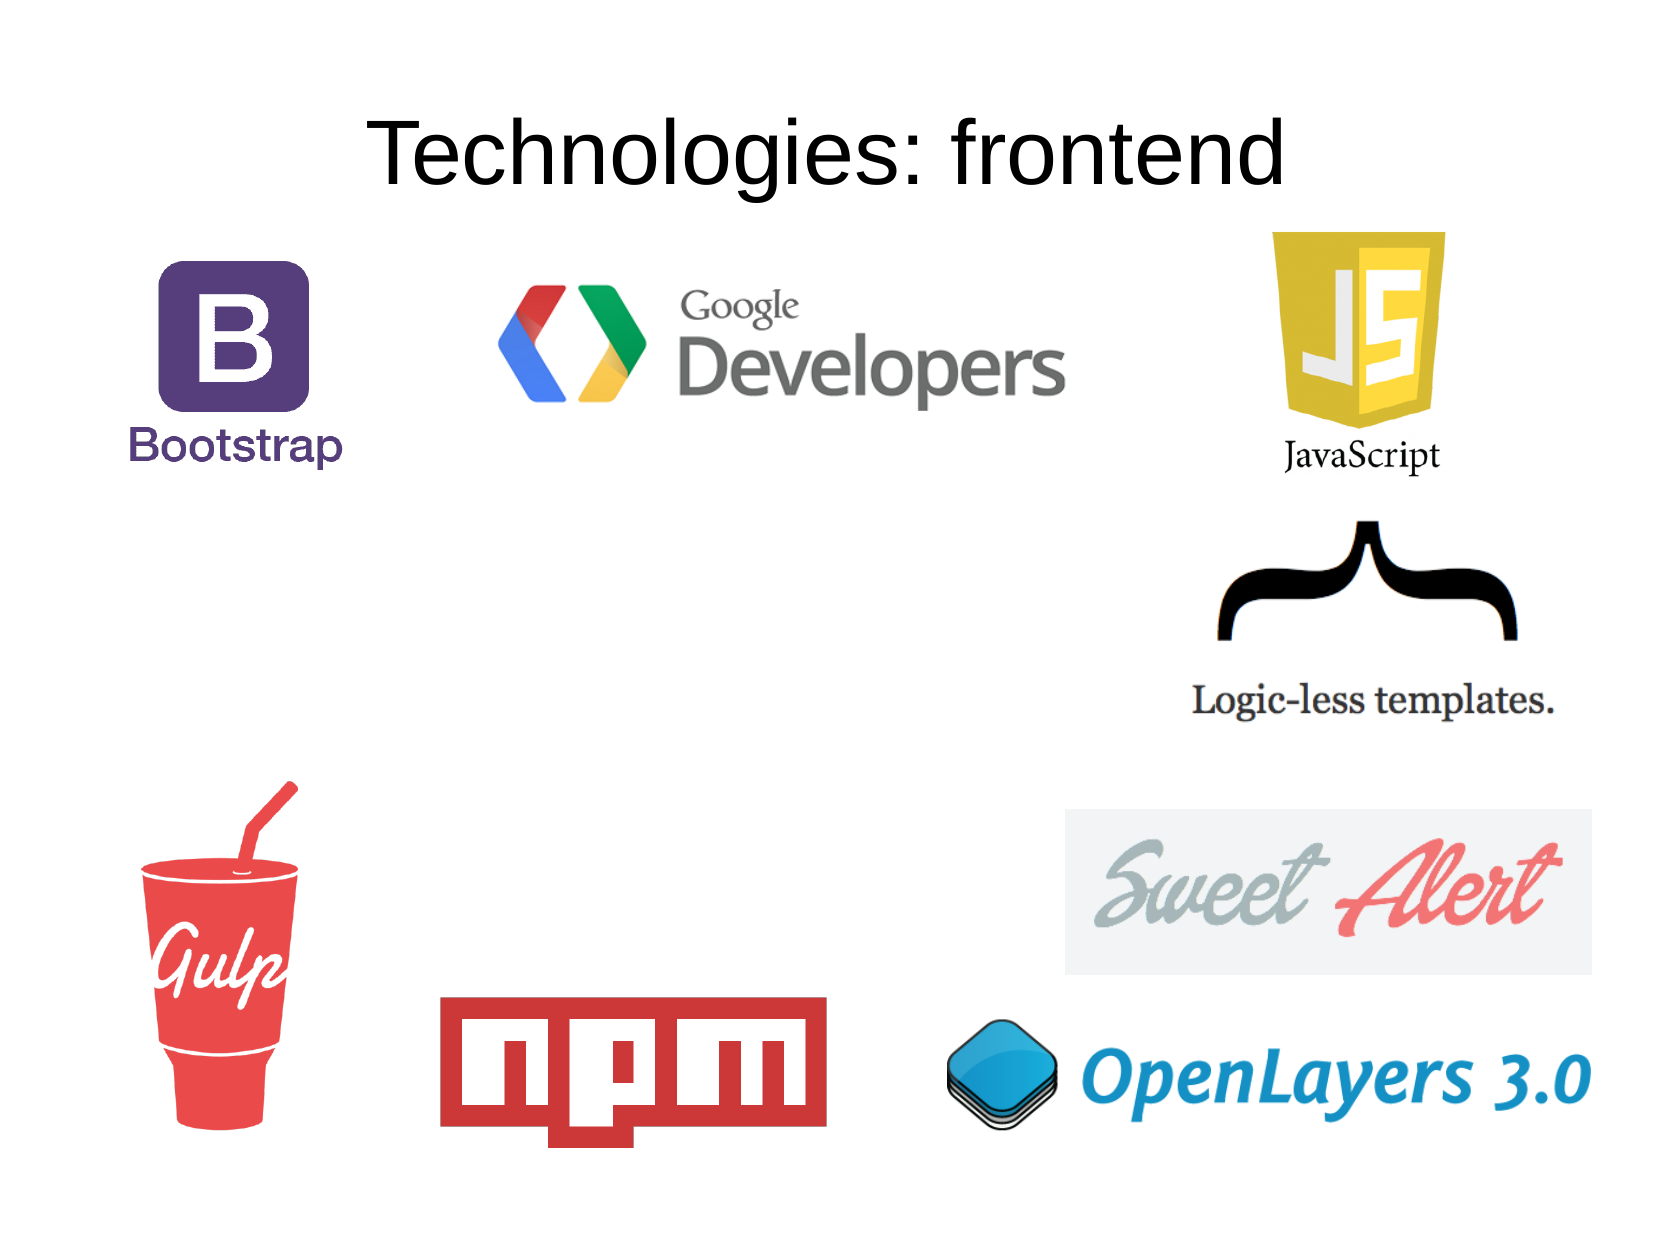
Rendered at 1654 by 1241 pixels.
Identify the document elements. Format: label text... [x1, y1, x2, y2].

picture [1230, 224, 1488, 483]
title Technologies: frontend [82, 49, 1571, 257]
picture [1154, 495, 1590, 754]
picture [947, 1013, 1591, 1141]
picture [141, 779, 298, 1131]
picture [426, 960, 841, 1186]
picture [1065, 809, 1592, 976]
picture [120, 240, 361, 495]
picture [465, 270, 1141, 429]
